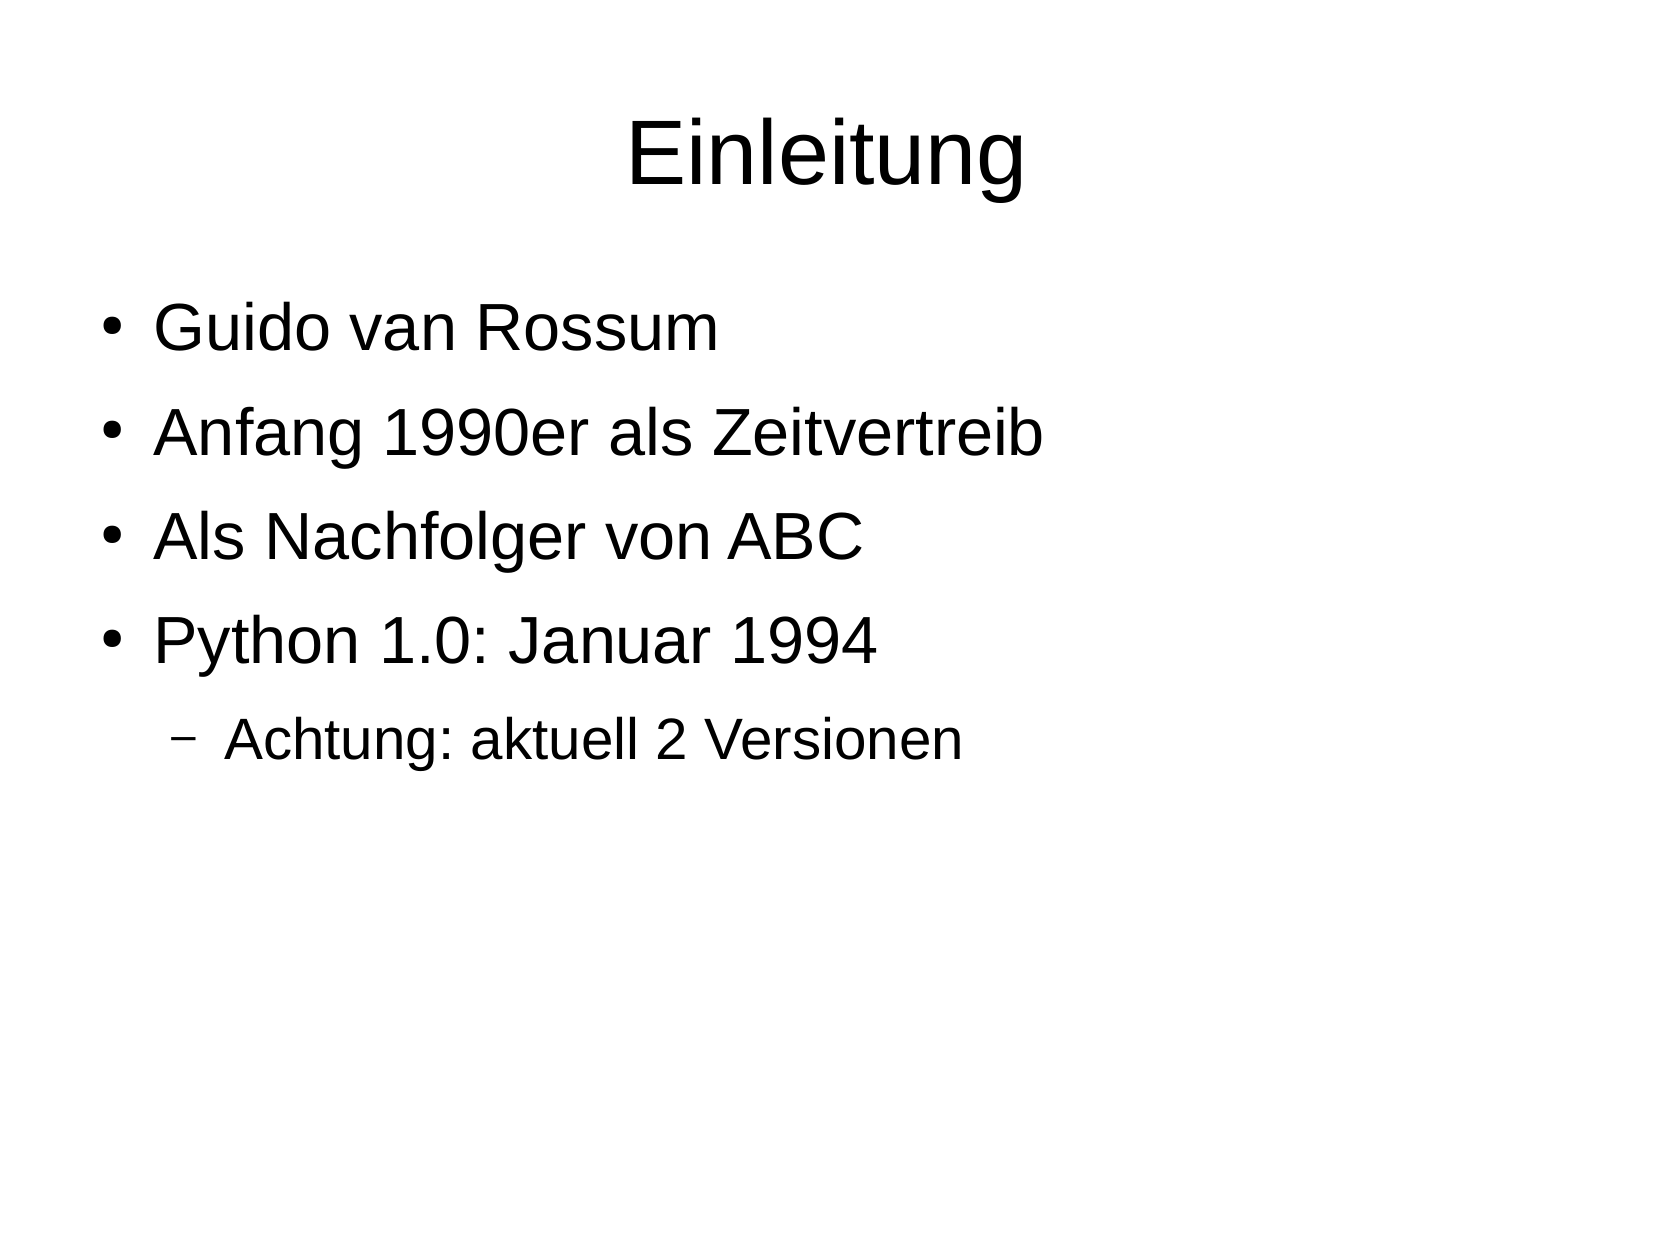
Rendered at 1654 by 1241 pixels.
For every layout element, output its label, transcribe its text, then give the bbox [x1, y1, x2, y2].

title Einleitung [82, 49, 1571, 257]
list Guido van Rossum Anfang 1990er als Zeitvertreib Als Nachfolger von ABC Python 1.0: Januar 1994 Achtung: aktuell 2 Versionen [82, 290, 1571, 1010]
